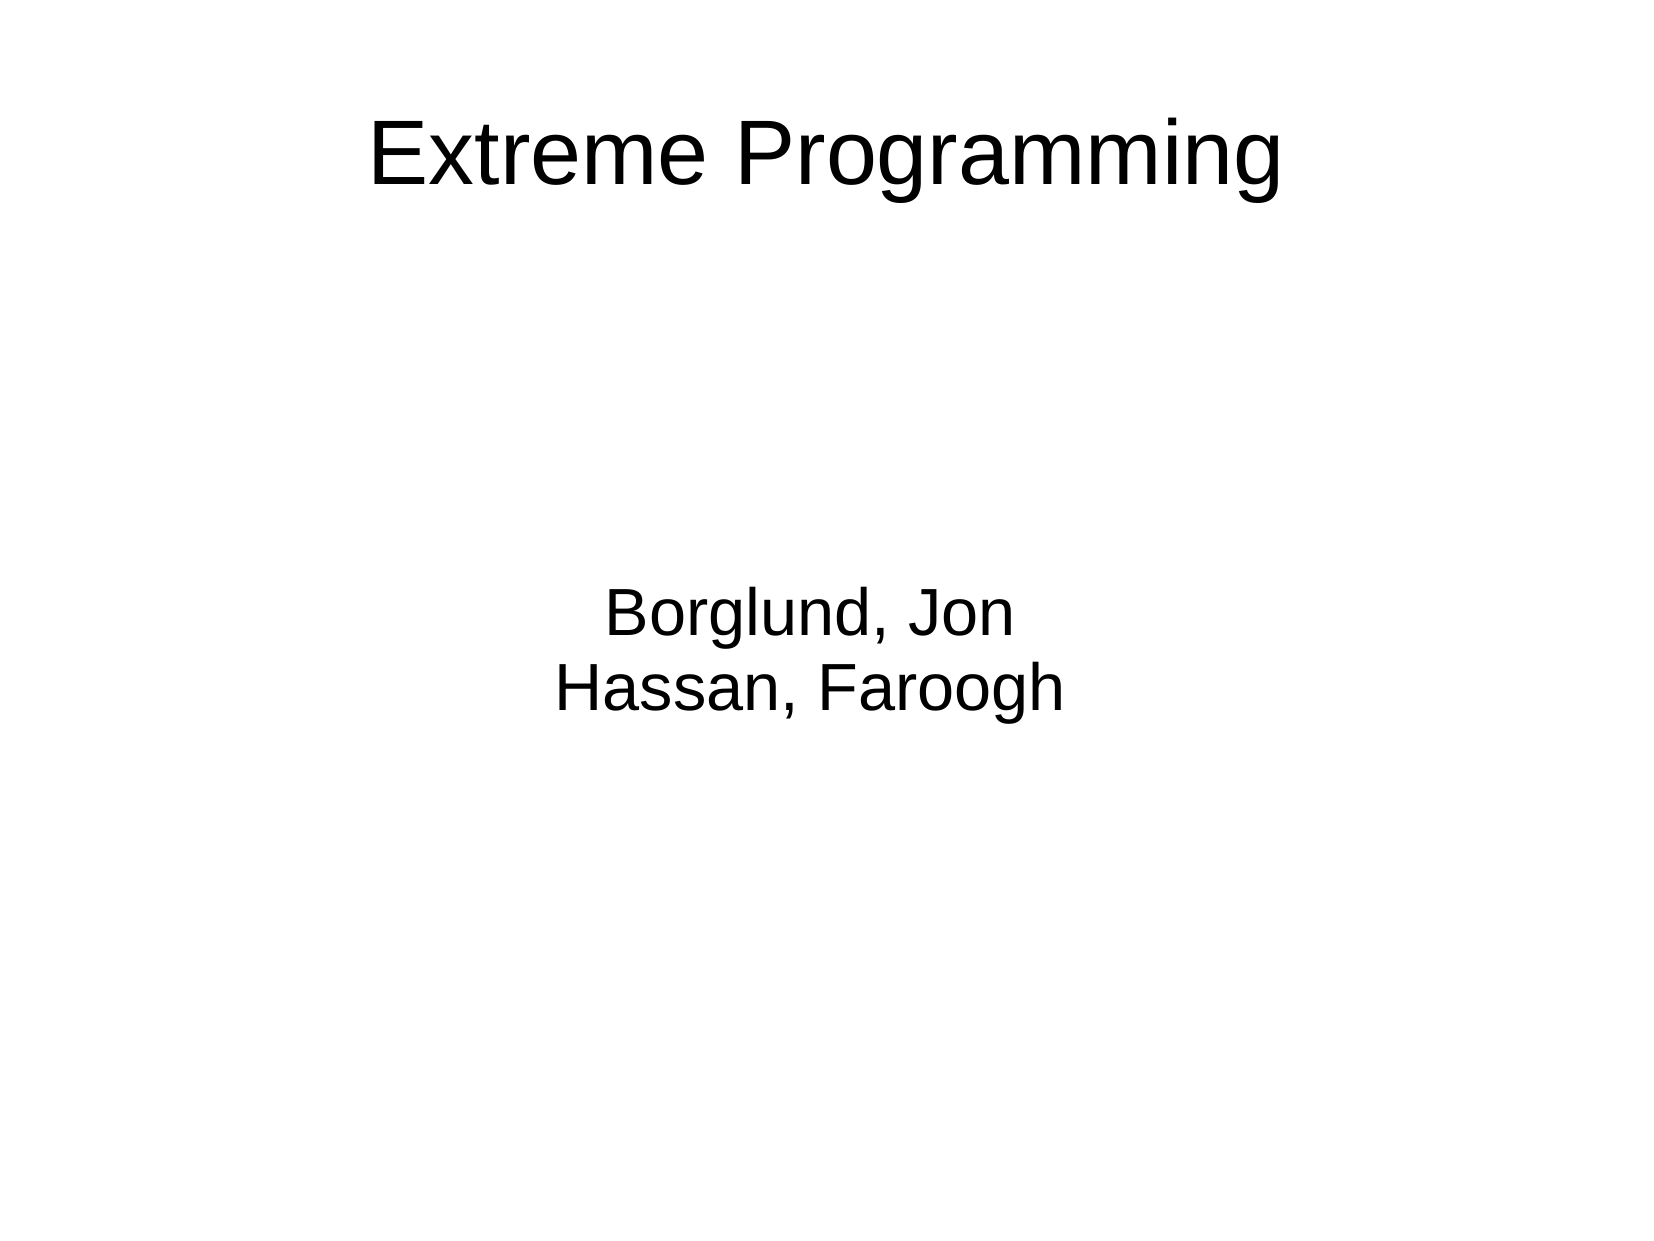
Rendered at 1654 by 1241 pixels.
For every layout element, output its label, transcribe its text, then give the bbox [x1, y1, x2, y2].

title Extreme Programming [82, 49, 1571, 257]
subtitle Borglund, Jon Hassan, Faroogh [82, 290, 1538, 1010]
